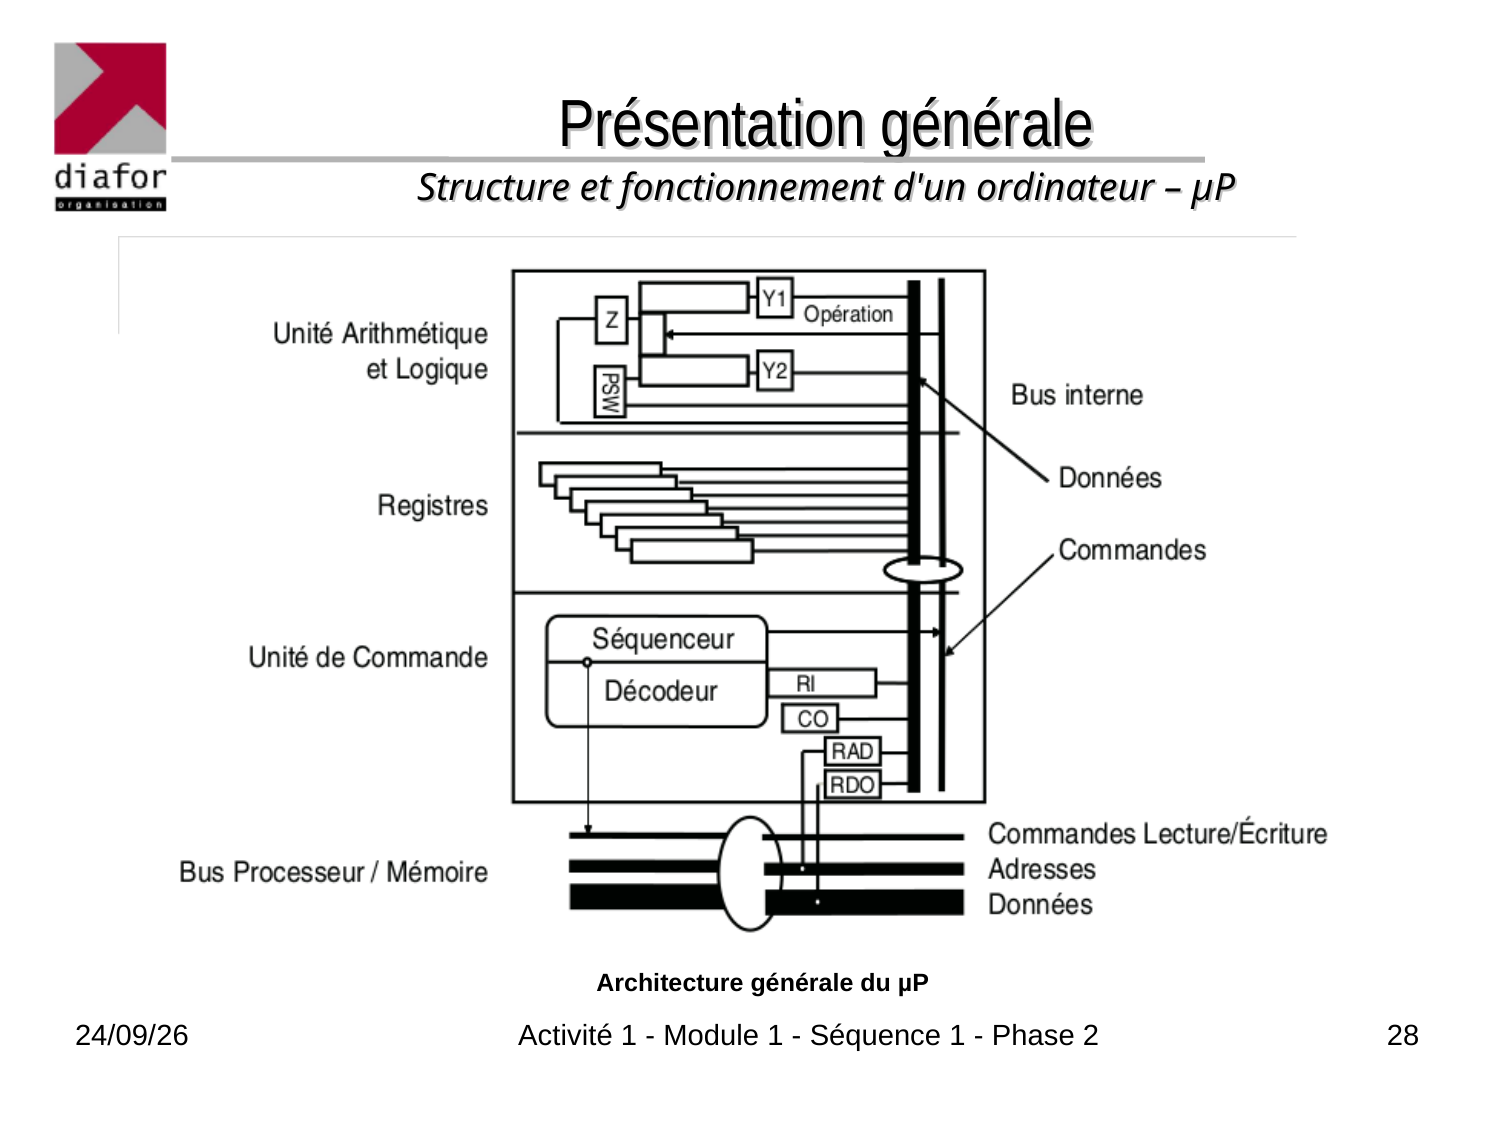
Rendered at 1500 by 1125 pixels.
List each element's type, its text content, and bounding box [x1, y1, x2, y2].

picture [118, 236, 1398, 945]
text_box Architecture générale du µP [581, 966, 945, 1004]
picture [53, 42, 168, 213]
title Présentation générale Structure et fonctionnement d'un ordinateur – µP [151, 45, 1500, 250]
